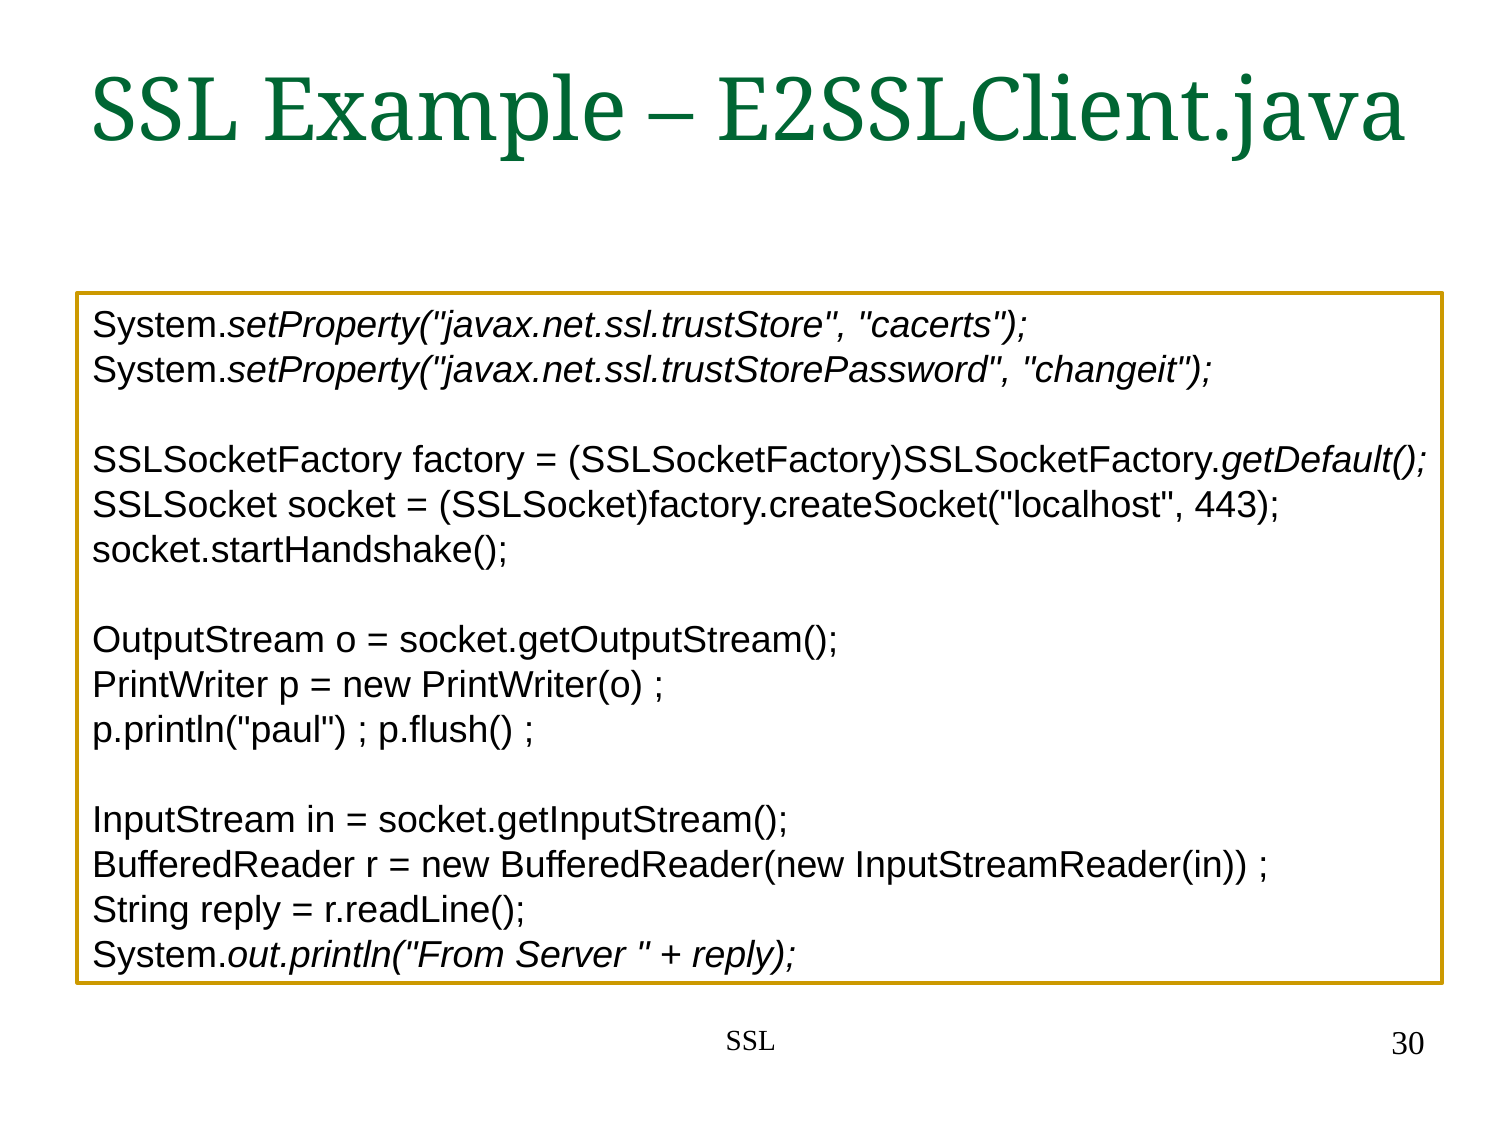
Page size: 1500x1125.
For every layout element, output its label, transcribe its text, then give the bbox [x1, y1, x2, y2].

text_box System.setProperty("javax.net.ssl.trustStore", "cacerts"); System.setProperty("javax.net.ssl.trustStorePassword", "changeit"); SSLSocketFactory factory = (SSLSocketFactory)SSLSocketFactory.getDefault(); SSLSocket socket = (SSLSocket)factory.createSocket("localhost", 443); socket.startHandshake(); OutputStream o = socket.getOutputStream(); PrintWriter p = new PrintWriter(o) ; p.println("paul") ; p.flush() ; InputStream in = socket.getInputStream(); BufferedReader r = new BufferedReader(new InputStreamReader(in)) ; String reply = r.readLine(); System.out.println("From Server " + reply); [77, 292, 1443, 983]
title SSL Example – E2SSLClient.java [75, 45, 1425, 233]
